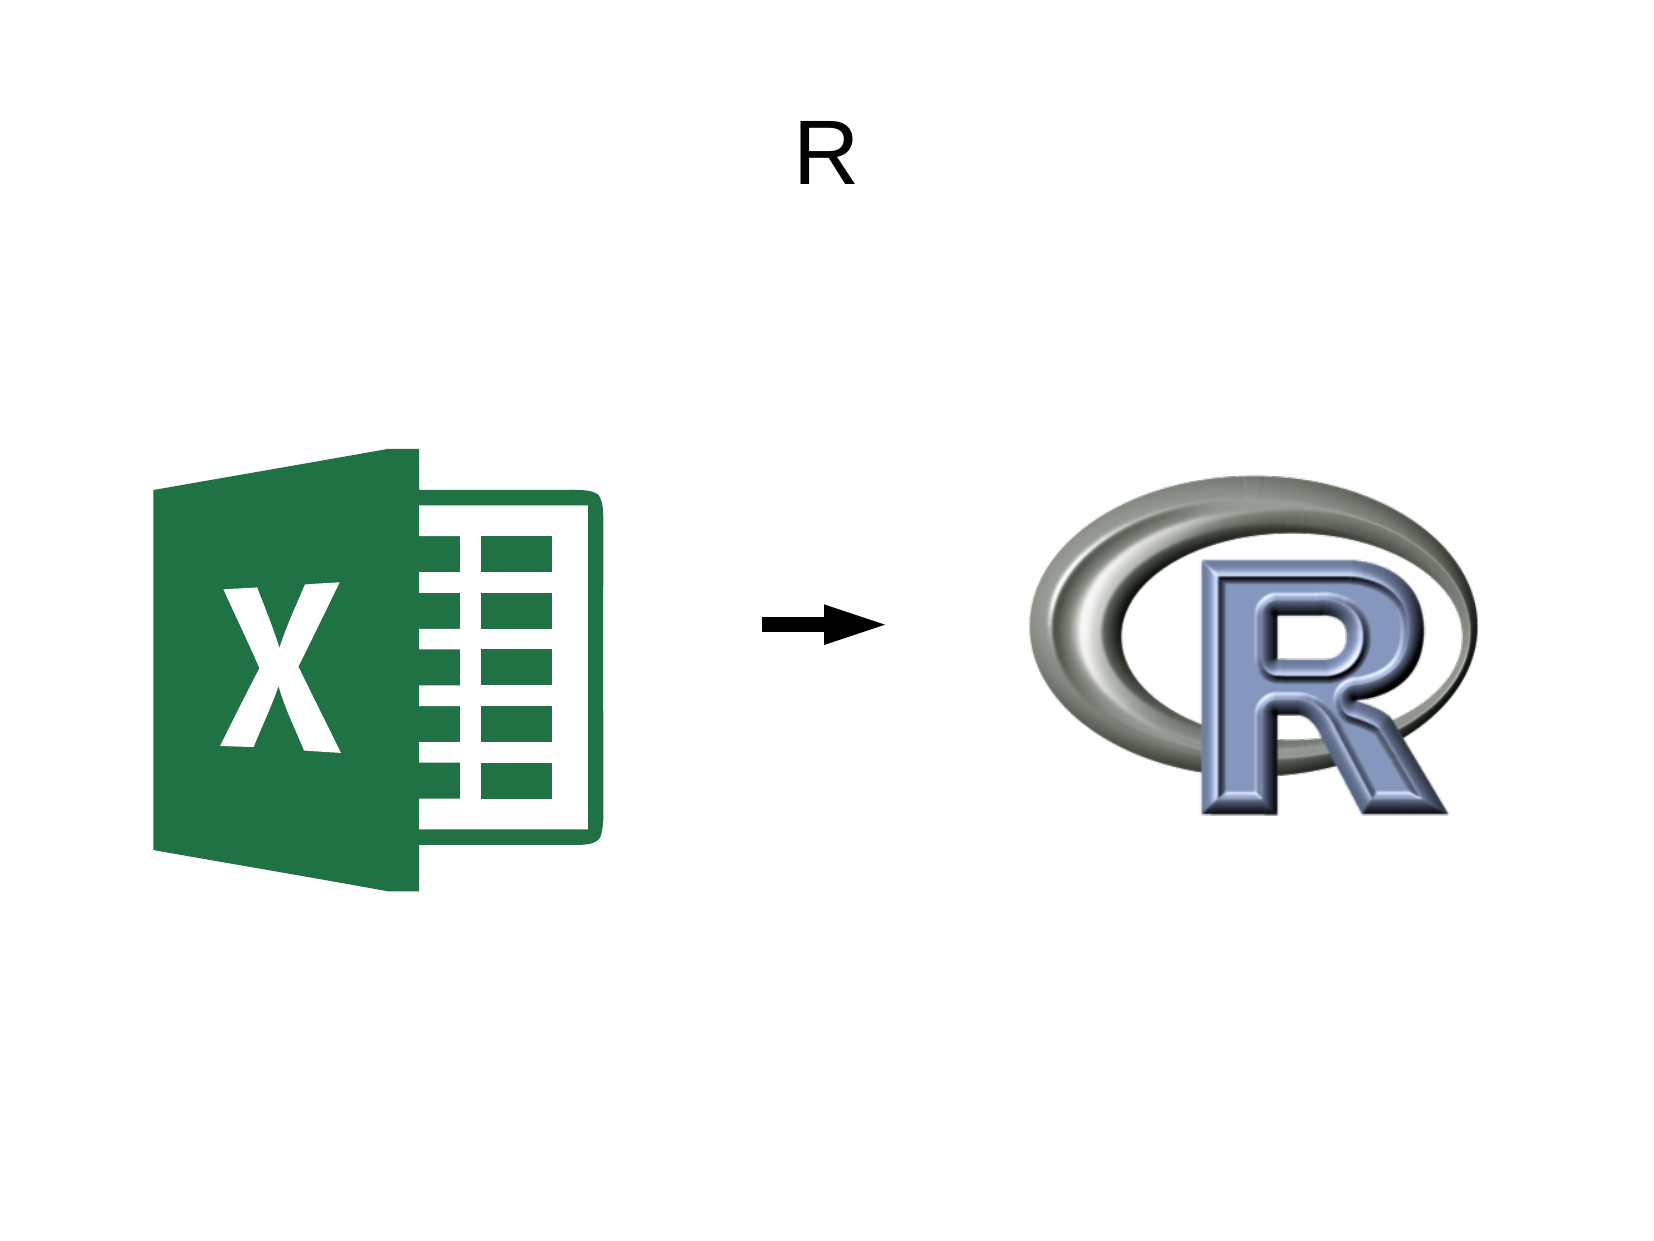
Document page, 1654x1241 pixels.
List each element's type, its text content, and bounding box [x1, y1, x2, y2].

picture [153, 448, 604, 892]
title R [82, 49, 1571, 257]
picture [1028, 474, 1479, 817]
